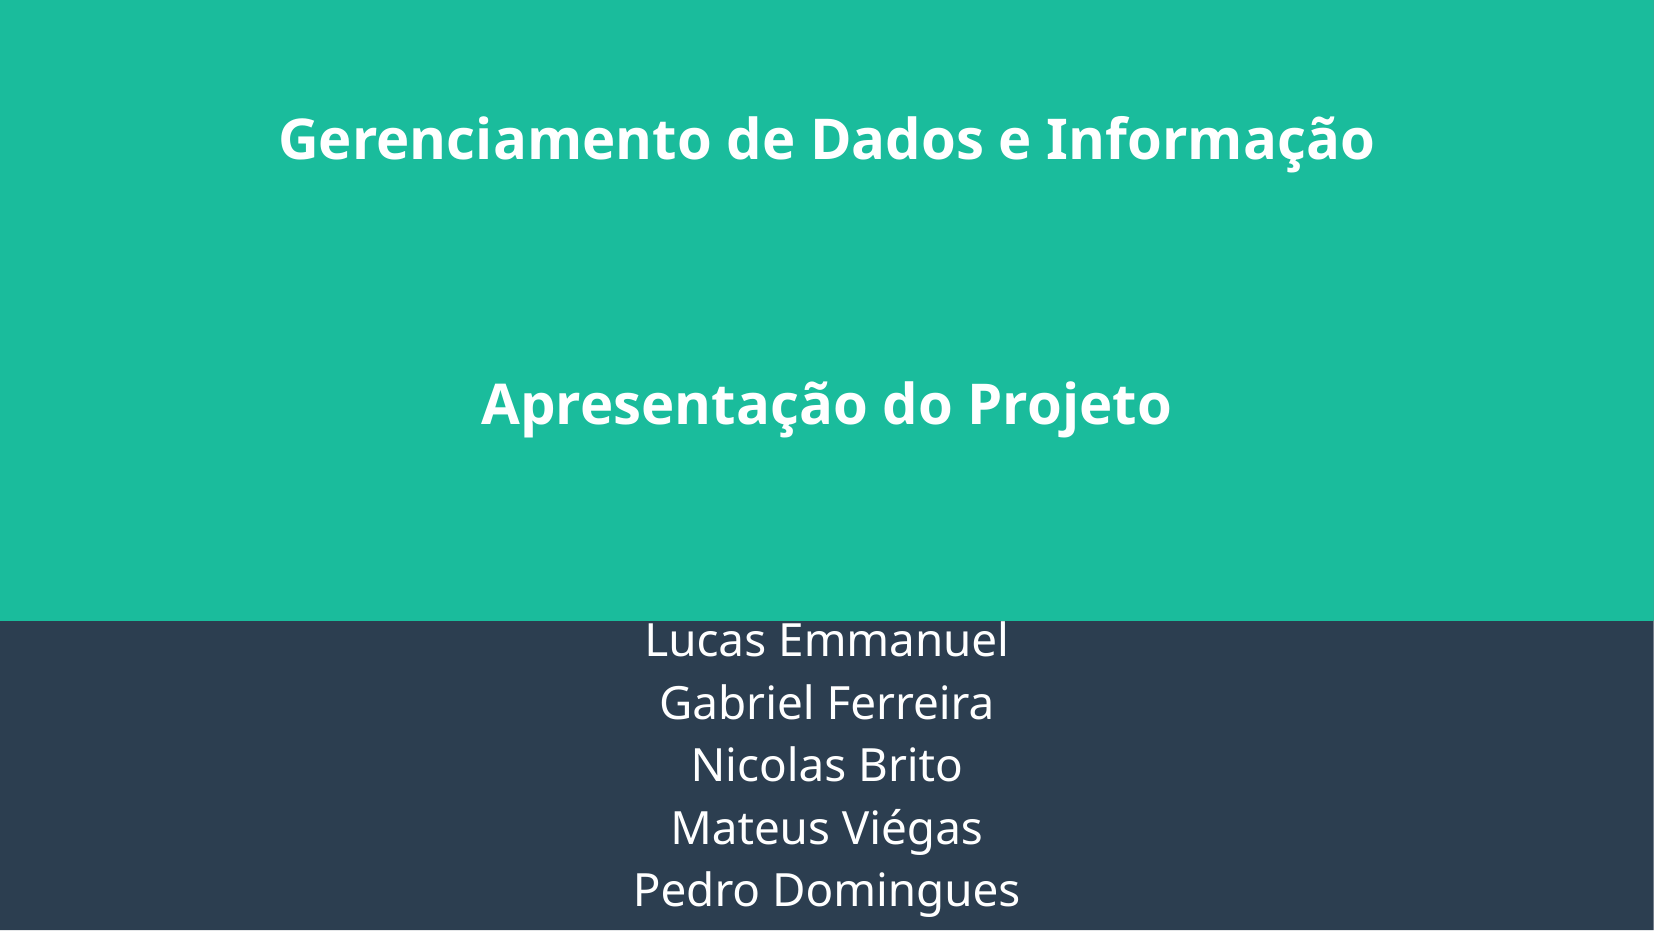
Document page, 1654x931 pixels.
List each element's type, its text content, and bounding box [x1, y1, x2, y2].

title Apresentação do Projeto [59, 324, 1595, 443]
subtitle Lucas Emmanuel Gabriel Ferreira Nicolas Brito Mateus Viégas Pedro Domingues [59, 630, 1595, 898]
title Gerenciamento de Dados e Informação [59, 59, 1595, 177]
